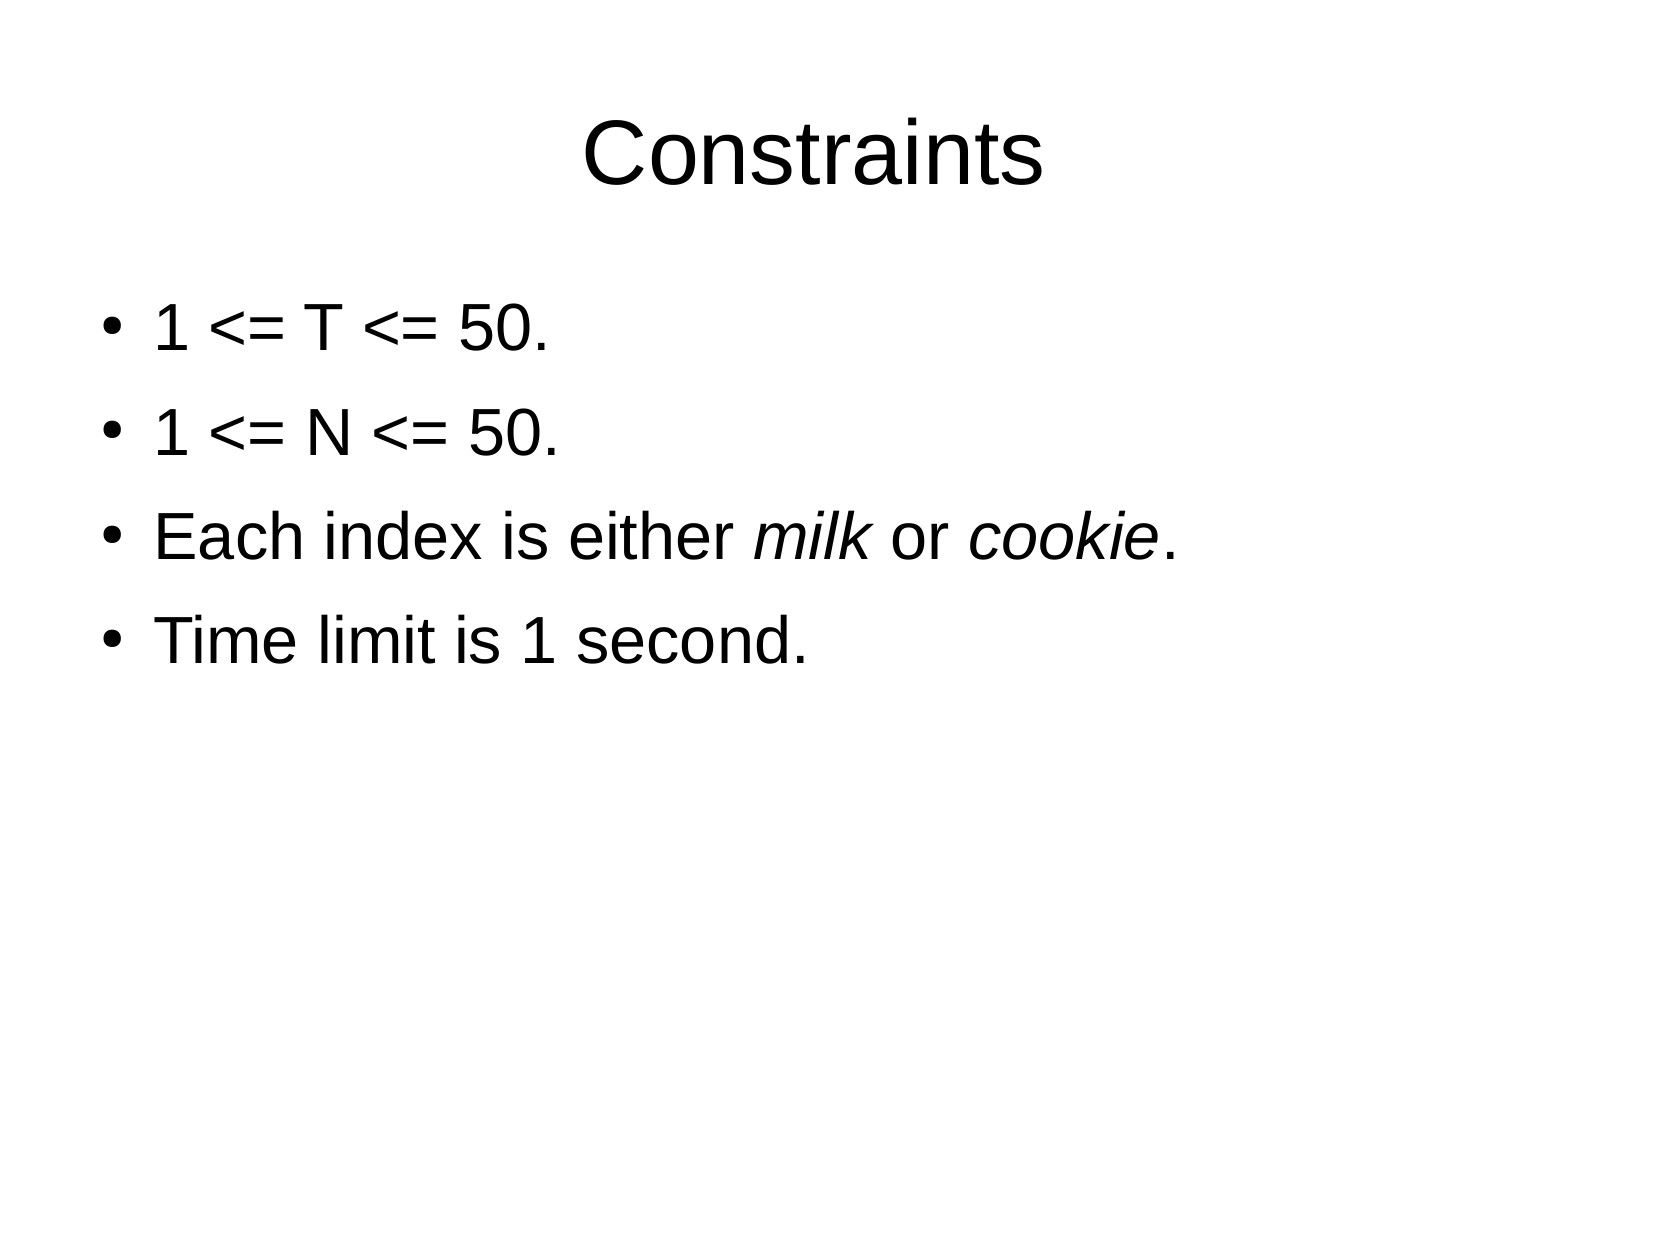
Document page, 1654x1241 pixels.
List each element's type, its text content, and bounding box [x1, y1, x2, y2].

list 1 <= T <= 50. 1 <= N <= 50. Each index is either milk or cookie. Time limit is 1 second. [82, 290, 1571, 1010]
title Constraints [82, 49, 1571, 257]
